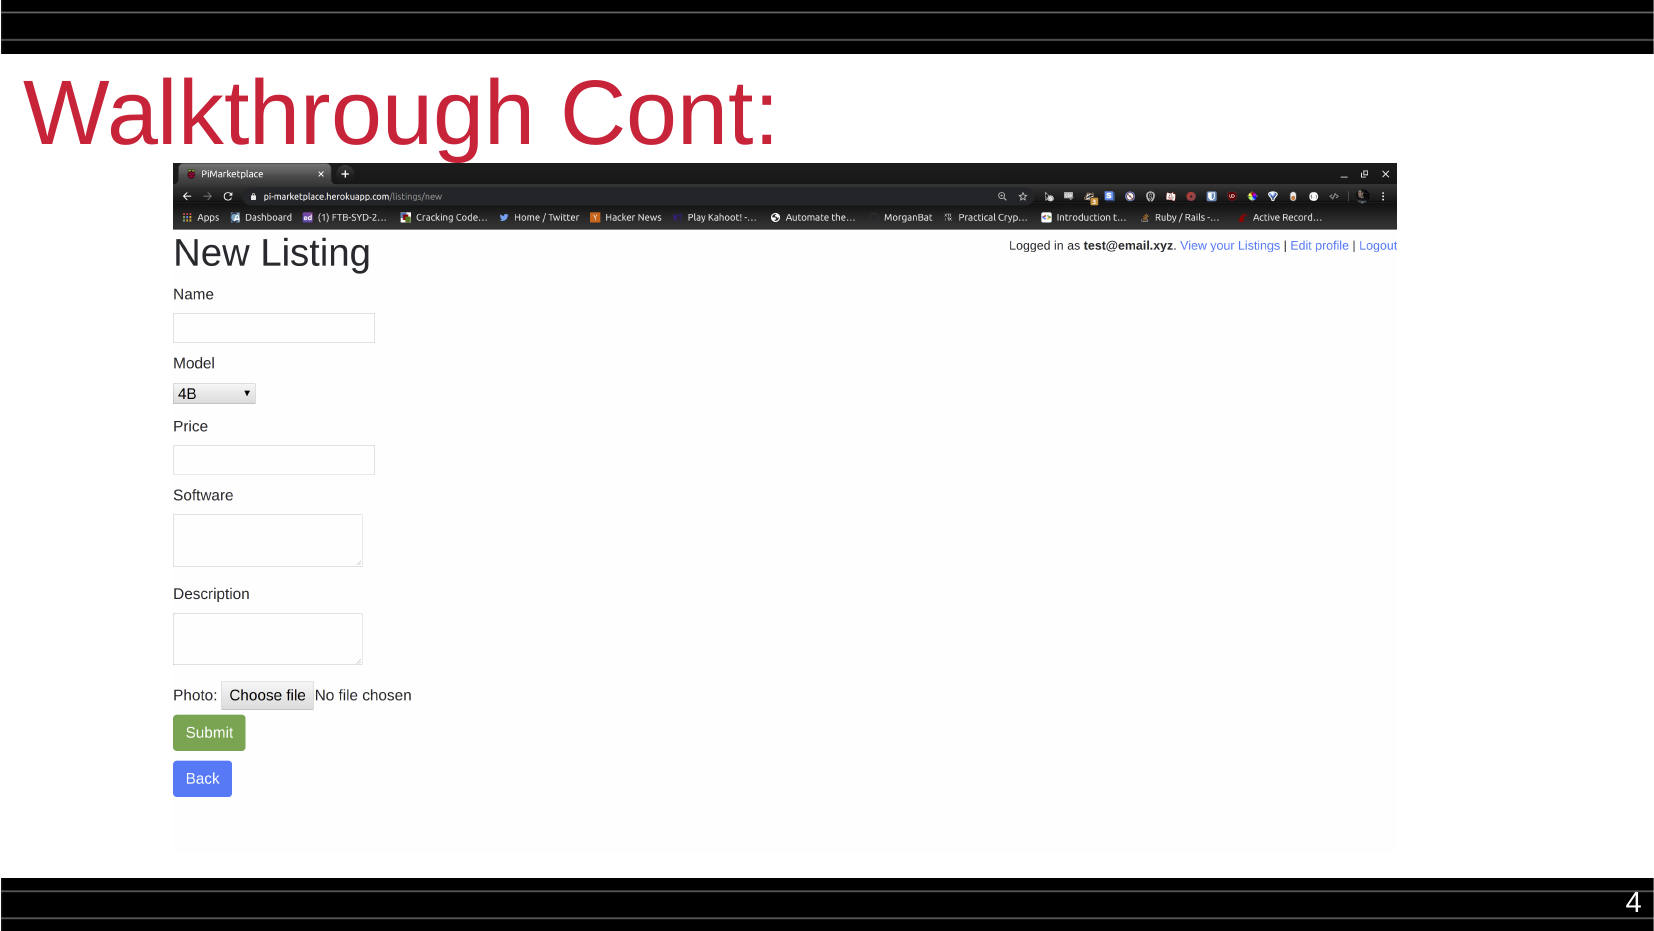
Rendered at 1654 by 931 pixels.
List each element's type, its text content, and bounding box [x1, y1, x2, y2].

picture [173, 163, 1397, 852]
picture [1, 0, 1654, 54]
picture [1, 878, 1654, 931]
title Walkthrough Cont: [23, 35, 1512, 191]
